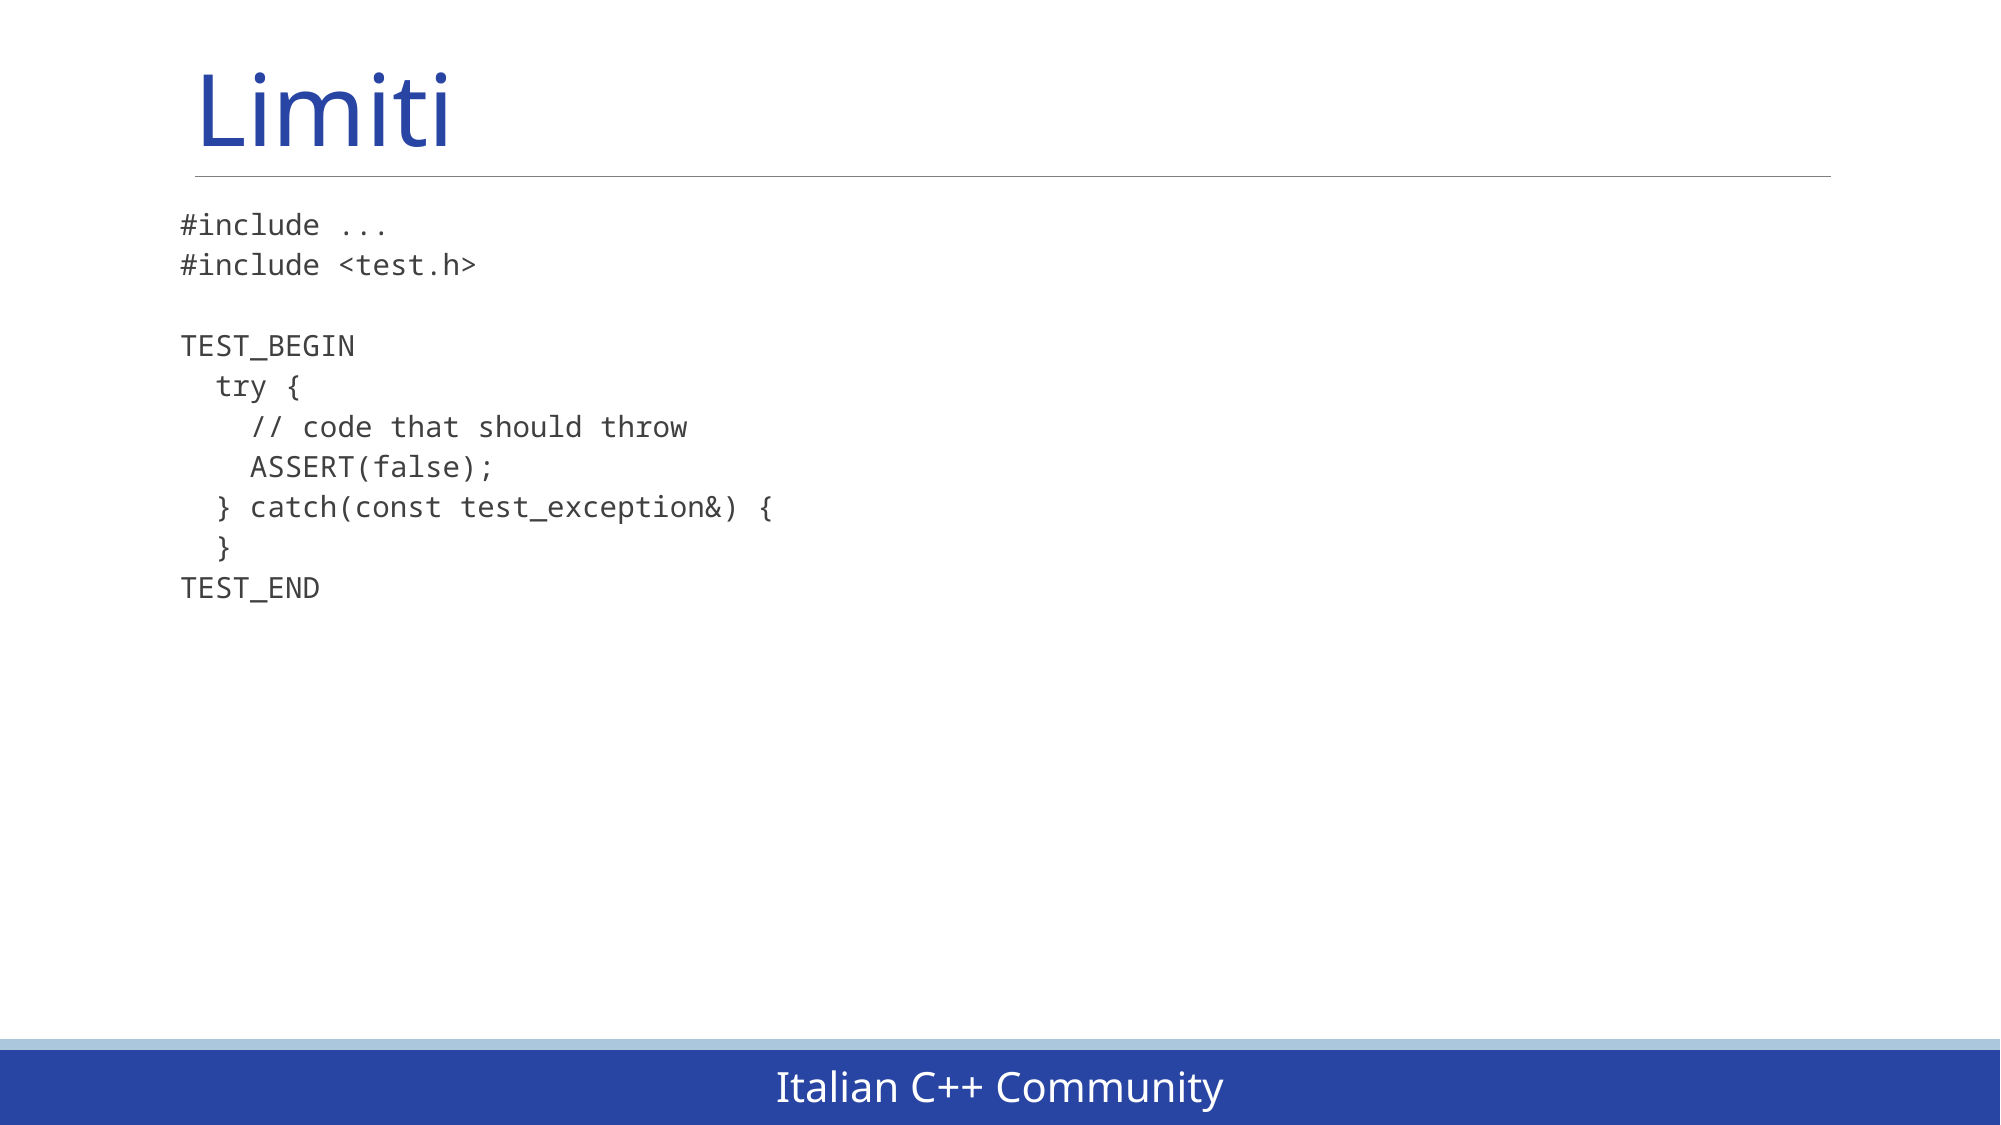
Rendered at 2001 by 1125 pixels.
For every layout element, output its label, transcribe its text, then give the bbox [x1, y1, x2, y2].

list #include ... #include <test.h> TEST_BEGIN try { // code that should throw ASSERT(false); } catch(const test_exception&) { } TEST_END [179, 202, 1830, 1011]
title Limiti [179, 2, 1830, 175]
